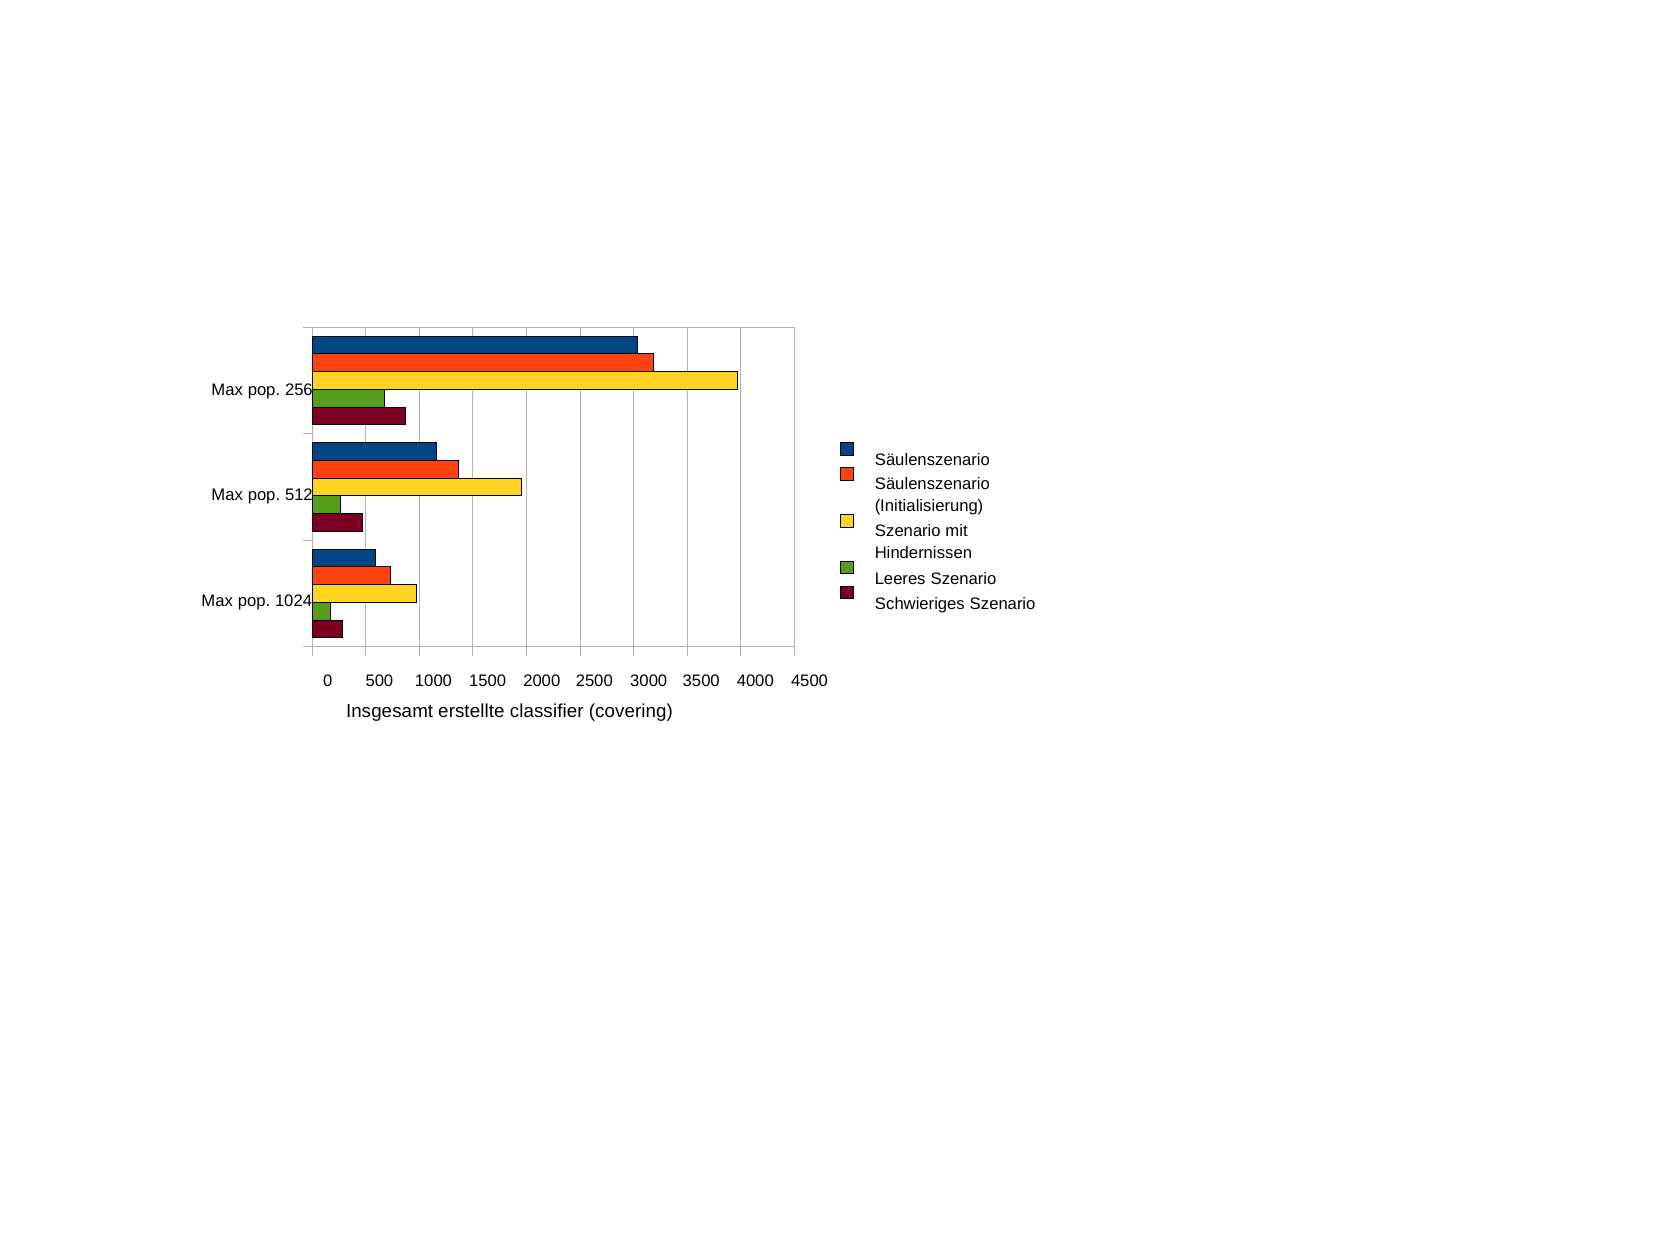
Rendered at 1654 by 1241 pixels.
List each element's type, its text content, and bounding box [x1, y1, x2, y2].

text_box Leeres Szenario [859, 562, 1012, 587]
text_box Hindernissen [859, 535, 988, 562]
text_box 1000 [400, 663, 454, 692]
text_box 4500 [776, 663, 843, 697]
text_box Max pop. 512 [196, 478, 312, 512]
text_box Insgesamt erstellte classifier (covering) [331, 692, 688, 729]
text_box Max pop. 256 [196, 372, 312, 407]
text_box Säulenszenario [859, 467, 1036, 502]
text_box [169, 319, 1067, 731]
text_box 1500 [454, 663, 508, 692]
text_box 500 [350, 663, 400, 692]
text_box Szenario mit [859, 514, 1016, 548]
text_box 2000 [508, 663, 561, 692]
text_box 3500 [667, 663, 722, 697]
text_box Max pop. 1024 [186, 584, 312, 618]
text_box Schwieriges Szenario [859, 587, 1051, 621]
text_box (Initialisierung) [859, 489, 999, 514]
text_box 0 [308, 663, 348, 697]
text_box 4000 [722, 663, 776, 697]
text_box 2500 [561, 663, 615, 692]
text_box Säulenszenario [859, 442, 1005, 467]
text_box 3000 [615, 663, 667, 692]
